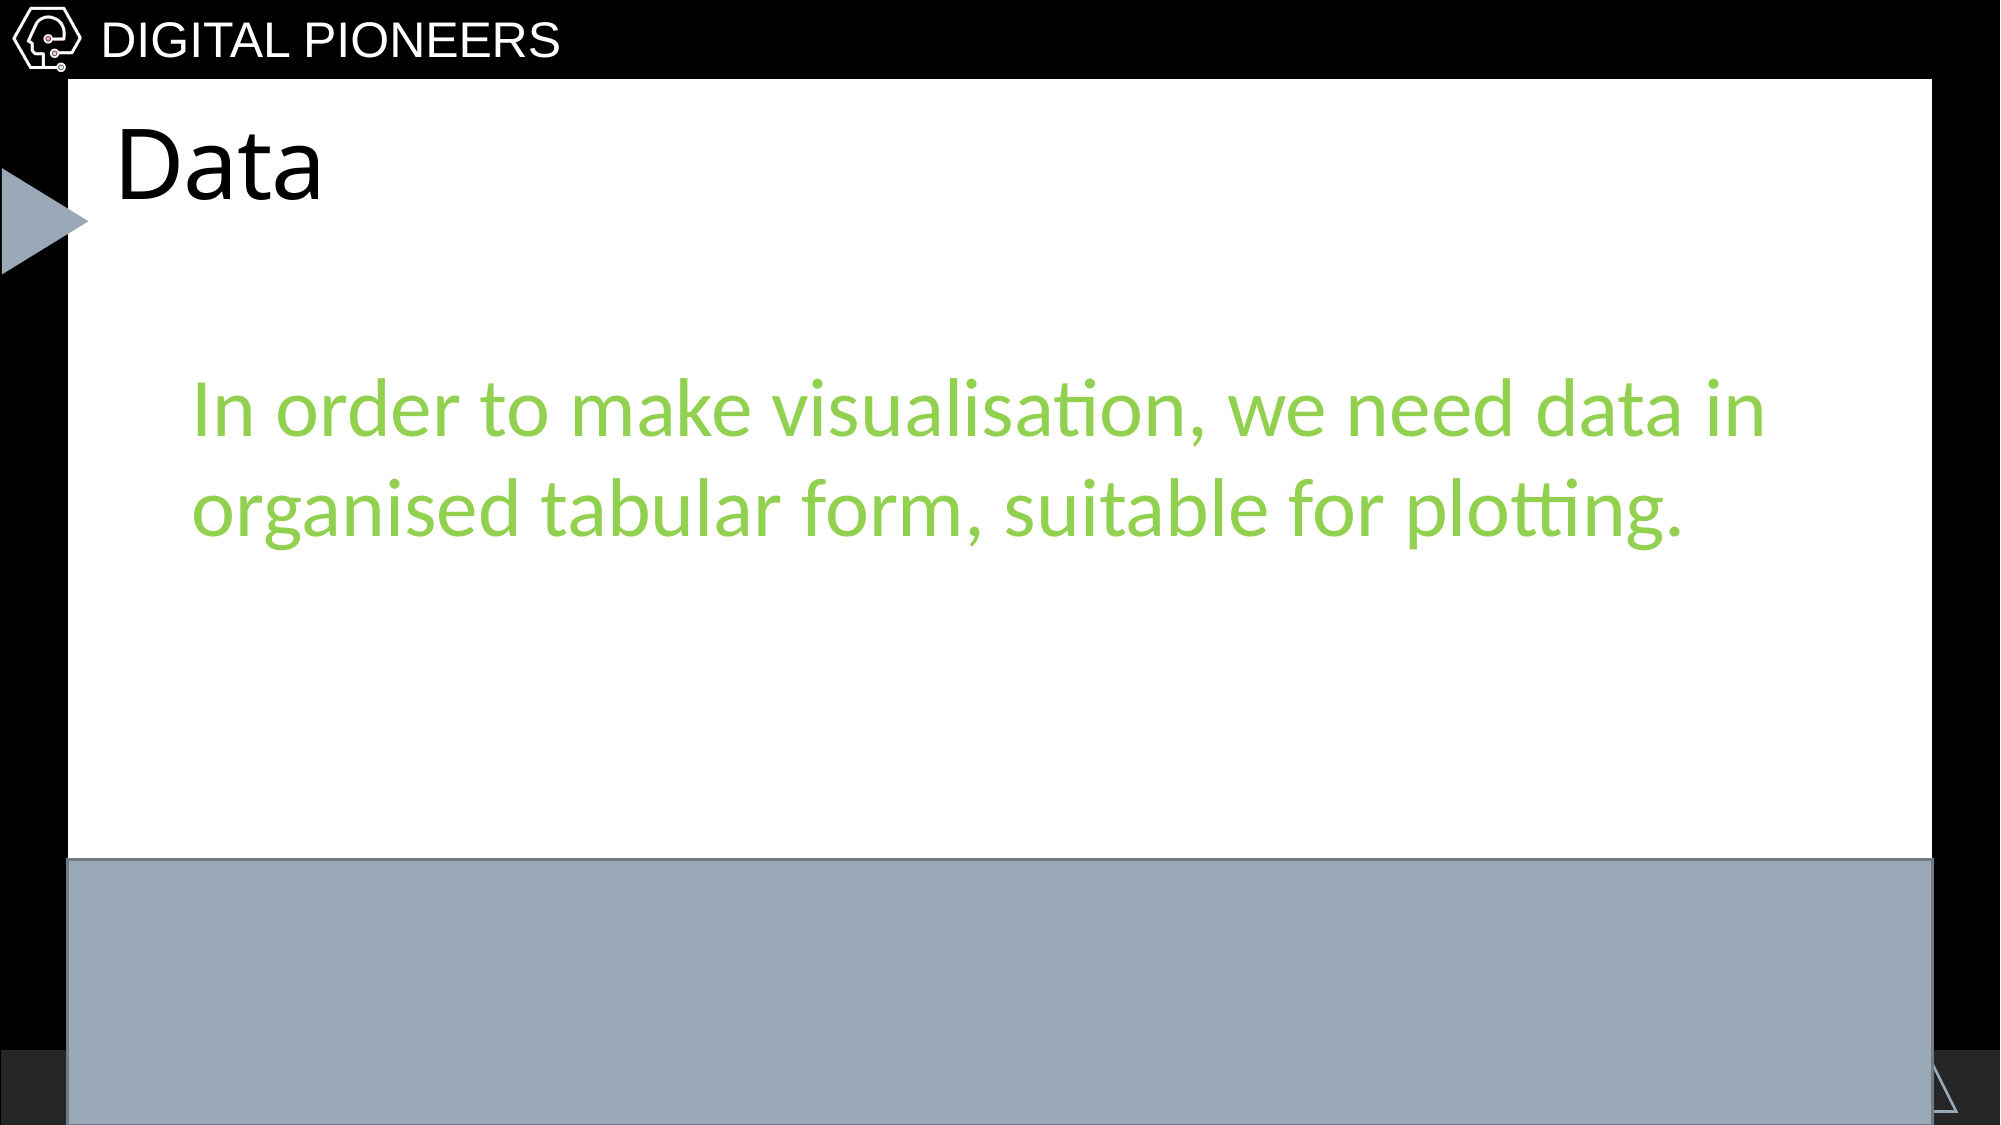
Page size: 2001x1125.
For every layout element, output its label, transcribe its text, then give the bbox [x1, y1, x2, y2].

text_box In order to make visualisation, we need data in organised tabular form, suitable for plotting. [176, 345, 1824, 563]
text_box DIGITAL PIONEERS [85, 0, 596, 76]
text_box [68, 860, 1933, 1125]
title Data [98, 93, 1813, 243]
picture [7, 5, 85, 73]
